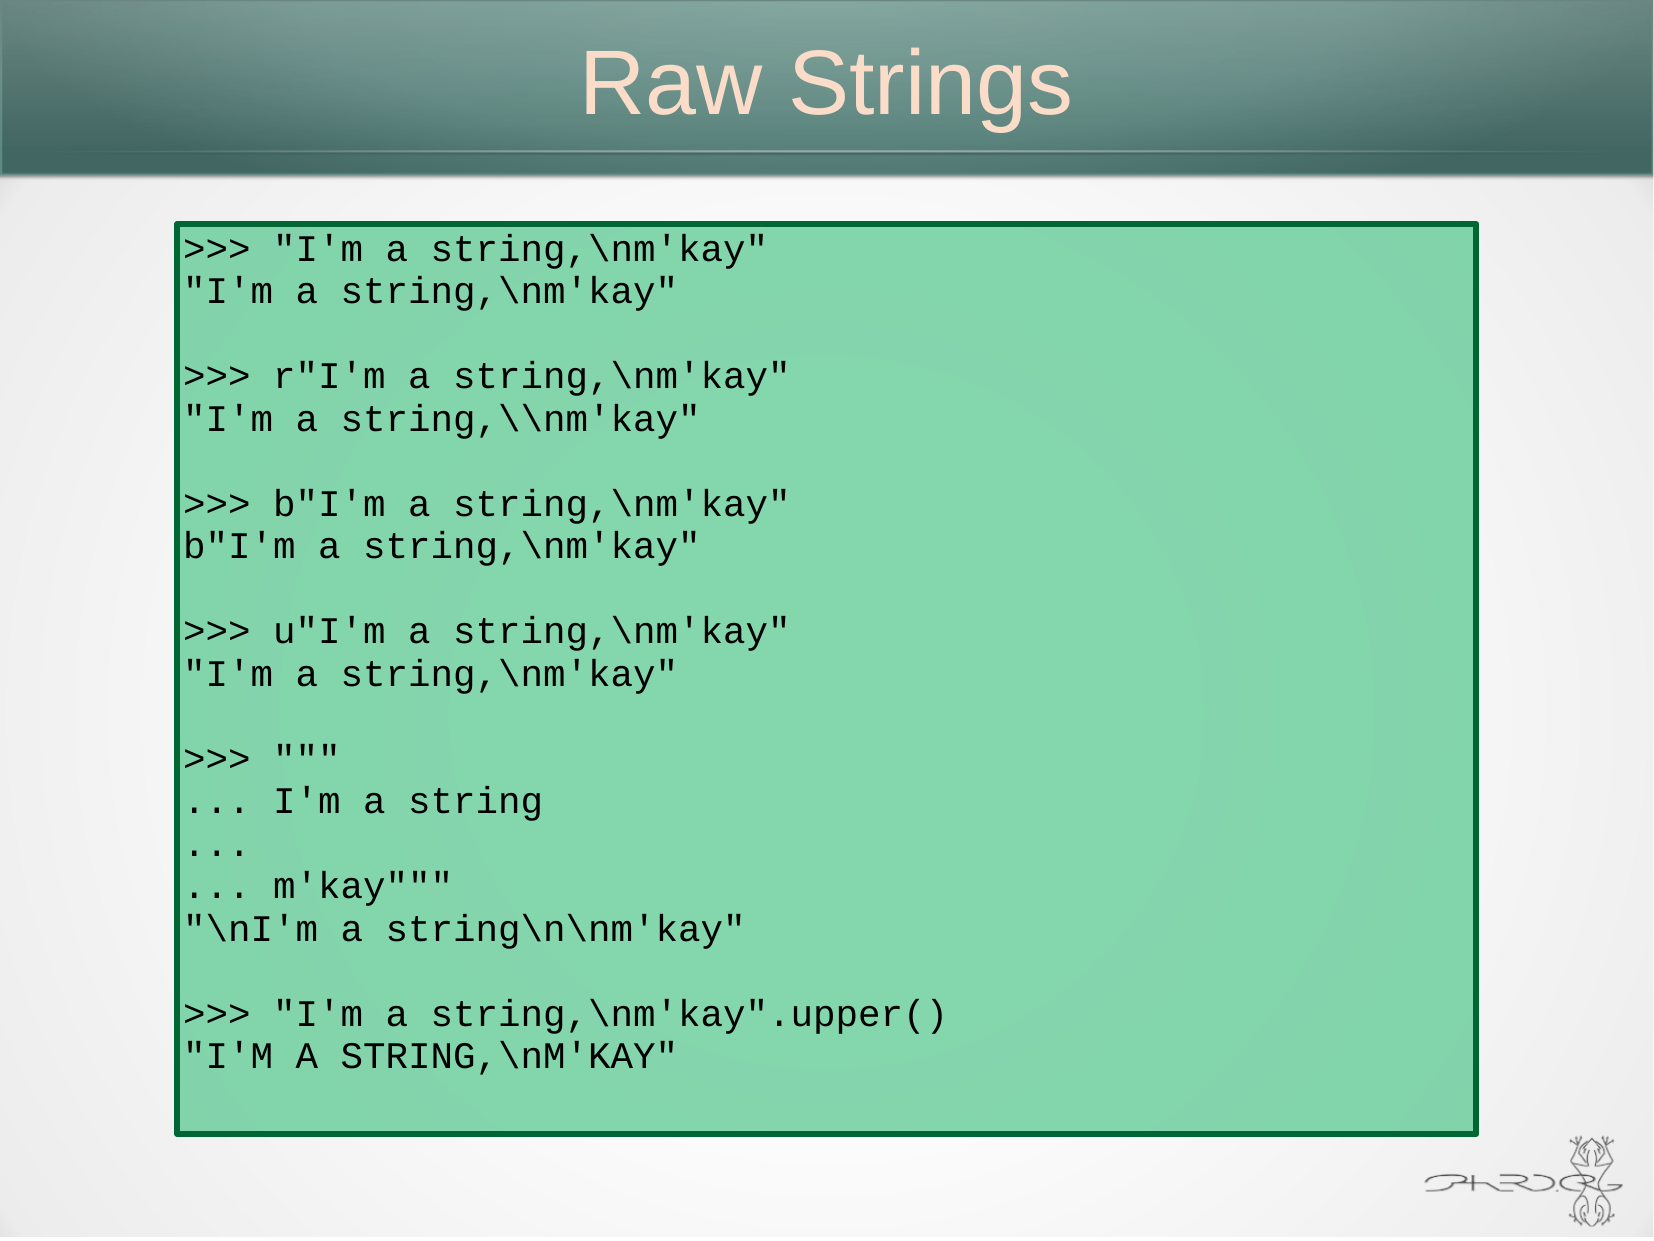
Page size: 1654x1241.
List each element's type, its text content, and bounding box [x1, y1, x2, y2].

title Raw Strings [82, 11, 1571, 154]
text_box >>> "I'm a string,\nm'kay" "I'm a string,\nm'kay" >>> r"I'm a string,\nm'kay" "I'm a string,\\nm'kay" >>> b"I'm a string,\nm'kay" b"I'm a string,\nm'kay" >>> u"I'm a string,\nm'kay" "I'm a string,\nm'kay" >>> """ ... I'm a string ... ... m'kay""" "\nI'm a string\n\nm'kay" >>> "I'm a string,\nm'kay".upper() "I'M A STRING,\nM'KAY" [177, 223, 1477, 1134]
picture [0, 0, 1654, 1237]
